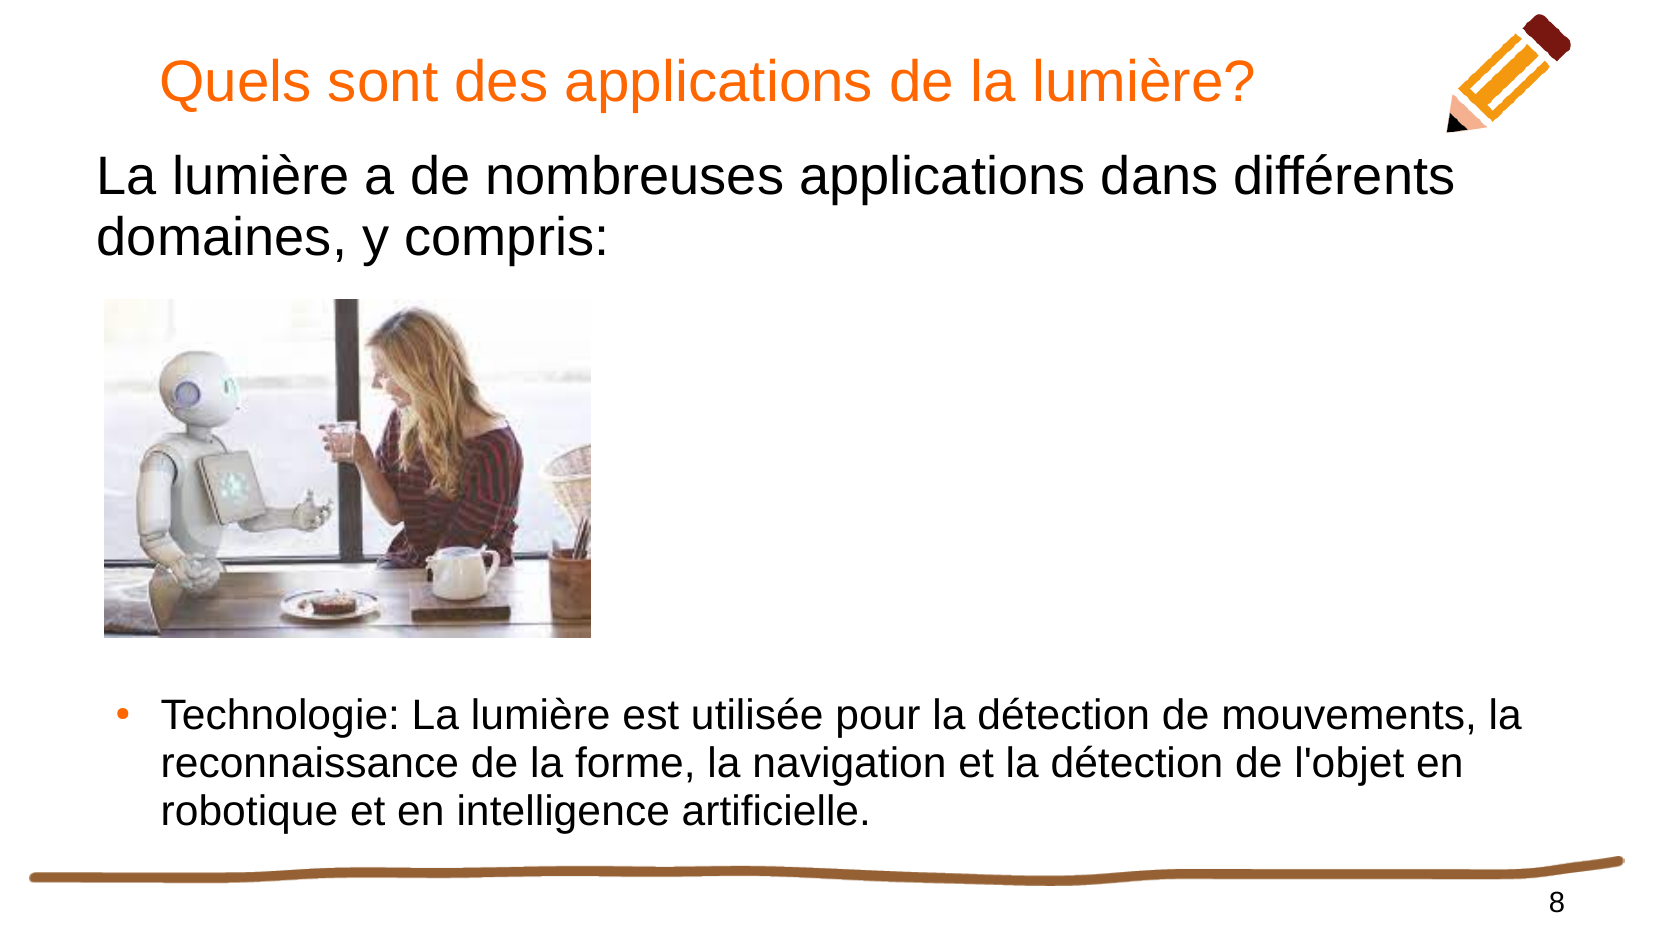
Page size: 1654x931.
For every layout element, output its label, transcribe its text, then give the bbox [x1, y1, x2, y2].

picture [29, 856, 1625, 886]
text_box La lumière a de nombreuses applications dans différents domaines, y compris: [81, 138, 1488, 275]
list Technologie: La lumière est utilisée pour la détection de mouvements, la reconnaissance de la forme, la navigation et la détection de l'objet en robotique et en intelligence artificielle. [100, 691, 1577, 835]
picture [104, 299, 591, 638]
picture [1446, 14, 1571, 133]
title Quels sont des applications de la lumière? [88, 29, 1447, 133]
